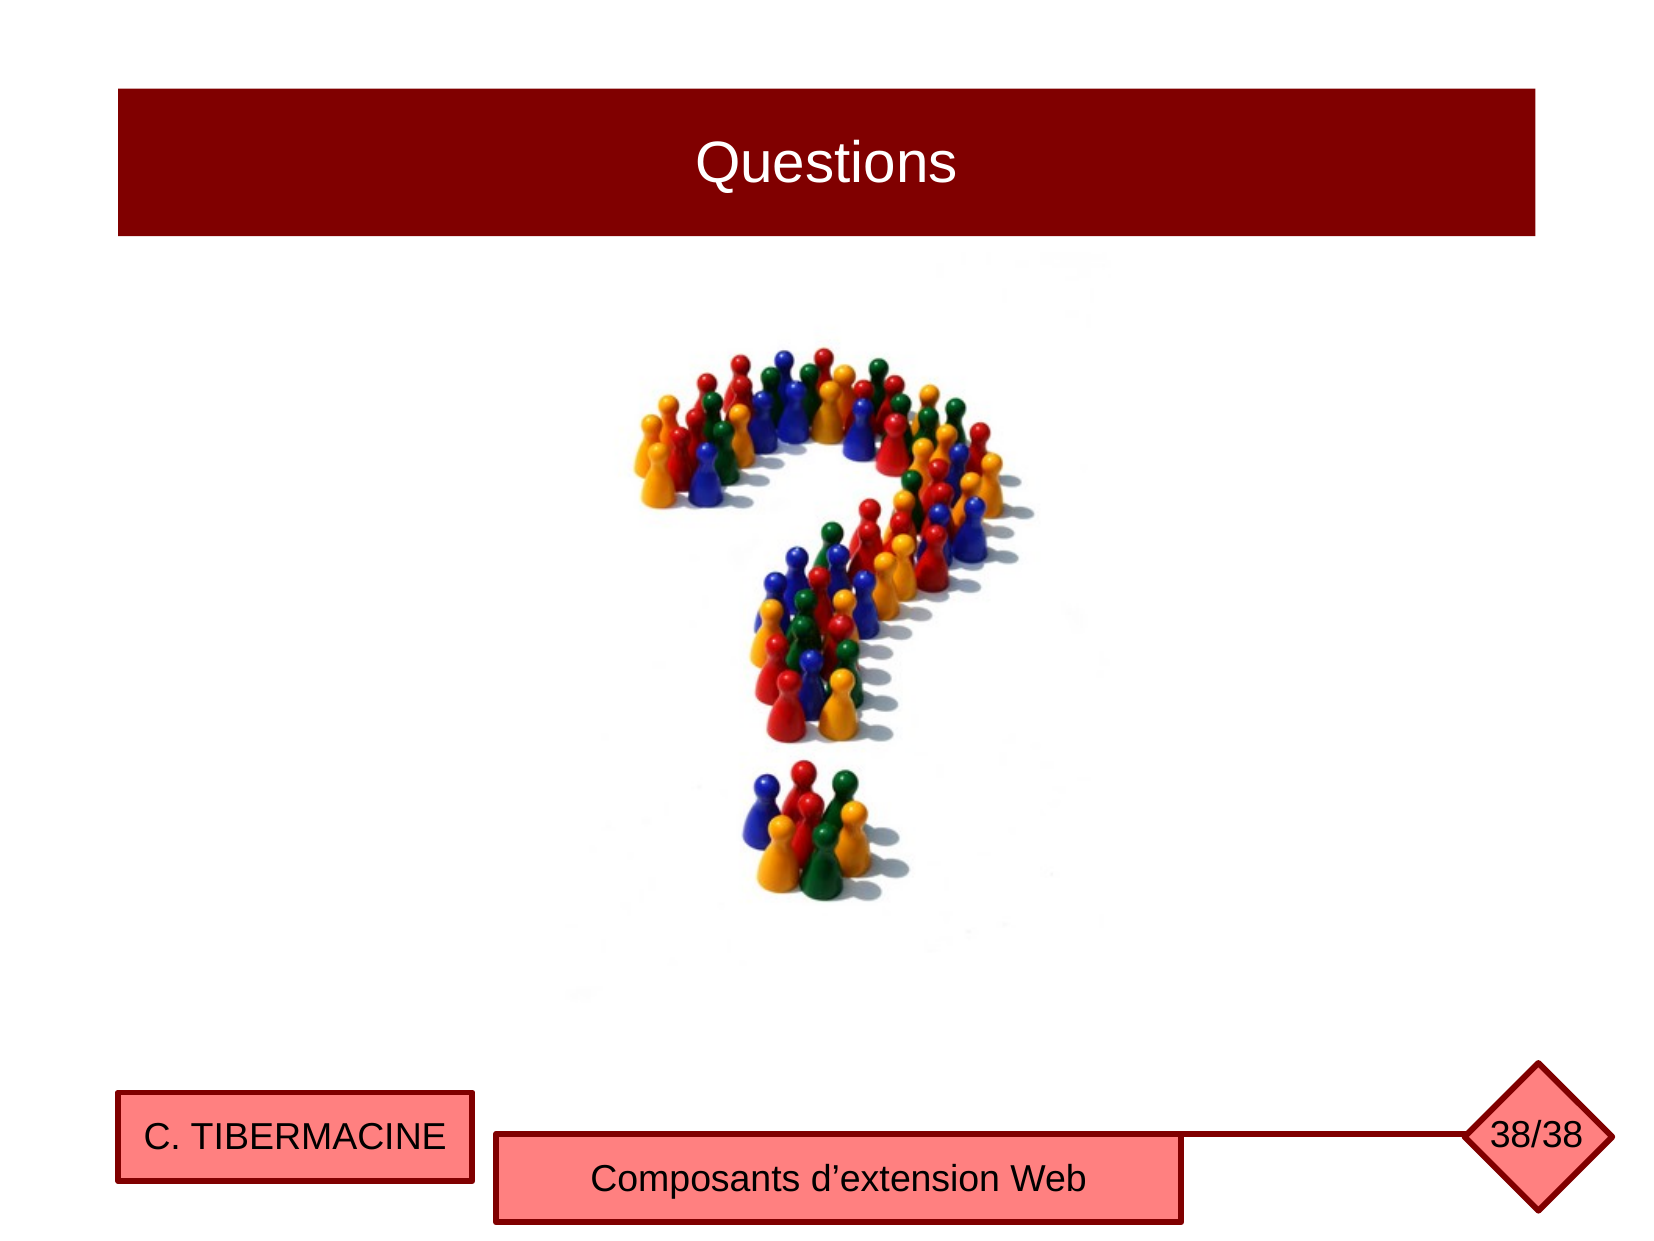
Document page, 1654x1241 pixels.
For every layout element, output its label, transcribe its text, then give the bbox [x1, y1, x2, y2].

text_box C. TIBERMACINE [118, 1092, 473, 1182]
text_box <numéro>/38 [1475, 1106, 1654, 1163]
text_box Composants d’extension Web [496, 1133, 1182, 1223]
text_box [1490, 1163, 1587, 1211]
text_box [1495, 1062, 1582, 1106]
text_box Questions [118, 88, 1536, 237]
picture [565, 252, 1111, 1003]
text_box [1464, 1126, 1475, 1148]
